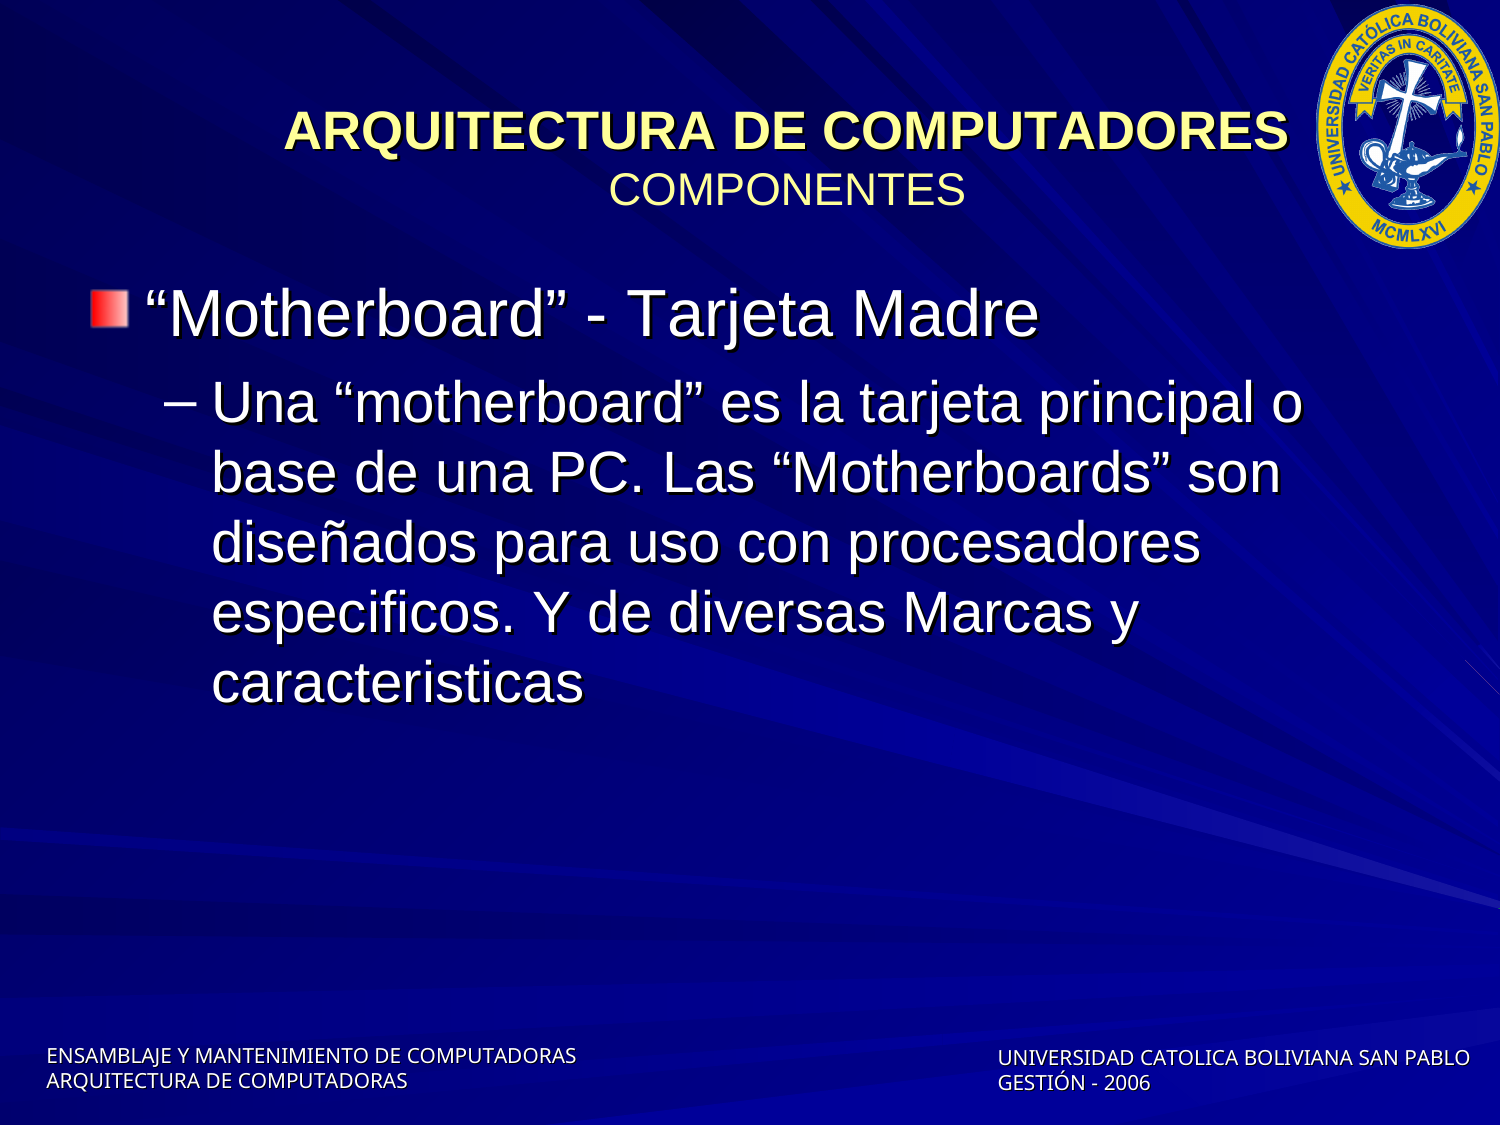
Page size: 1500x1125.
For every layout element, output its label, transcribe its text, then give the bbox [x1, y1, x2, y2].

text_box ARQUITECTURA DE COMPUTADORES COMPONENTES [112, 78, 1463, 232]
list “Motherboard” - Tarjeta Madre Una “motherboard” es la tarjeta principal o base de una PC. Las “Motherboards” son diseñados para uso con procesadores especificos. Y de diversas Marcas y caracteristicas [74, 262, 1450, 1000]
picture [1316, 4, 1500, 249]
